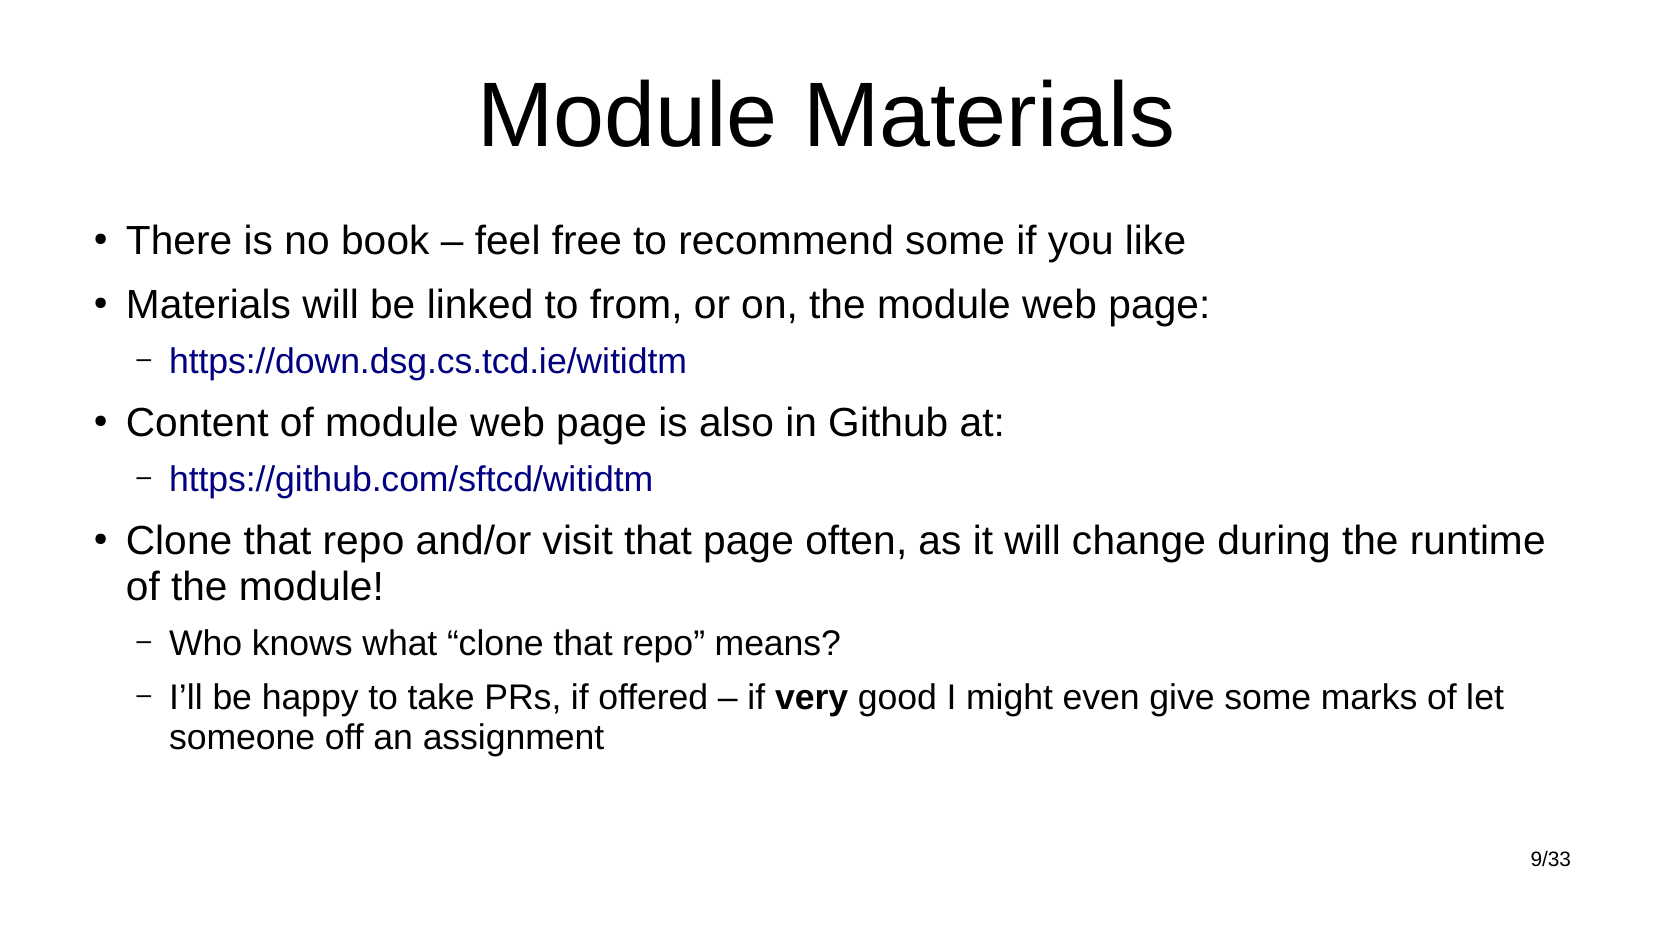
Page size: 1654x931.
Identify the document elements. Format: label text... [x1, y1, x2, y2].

title Module Materials [82, 37, 1571, 193]
list There is no book – feel free to recommend some if you like Materials will be linked to from, or on, the module web page: https://down.dsg.cs.tcd.ie/witidtm Content of module web page is also in Github at: https://github.com/sftcd/witidtm Clone that repo and/or visit that page often, as it will change during the runtime of the module! Who knows what “clone that repo” means? I’ll be happy to take PRs, if offered – if very good I might even give some marks of let someone off an assignment [82, 217, 1571, 758]
